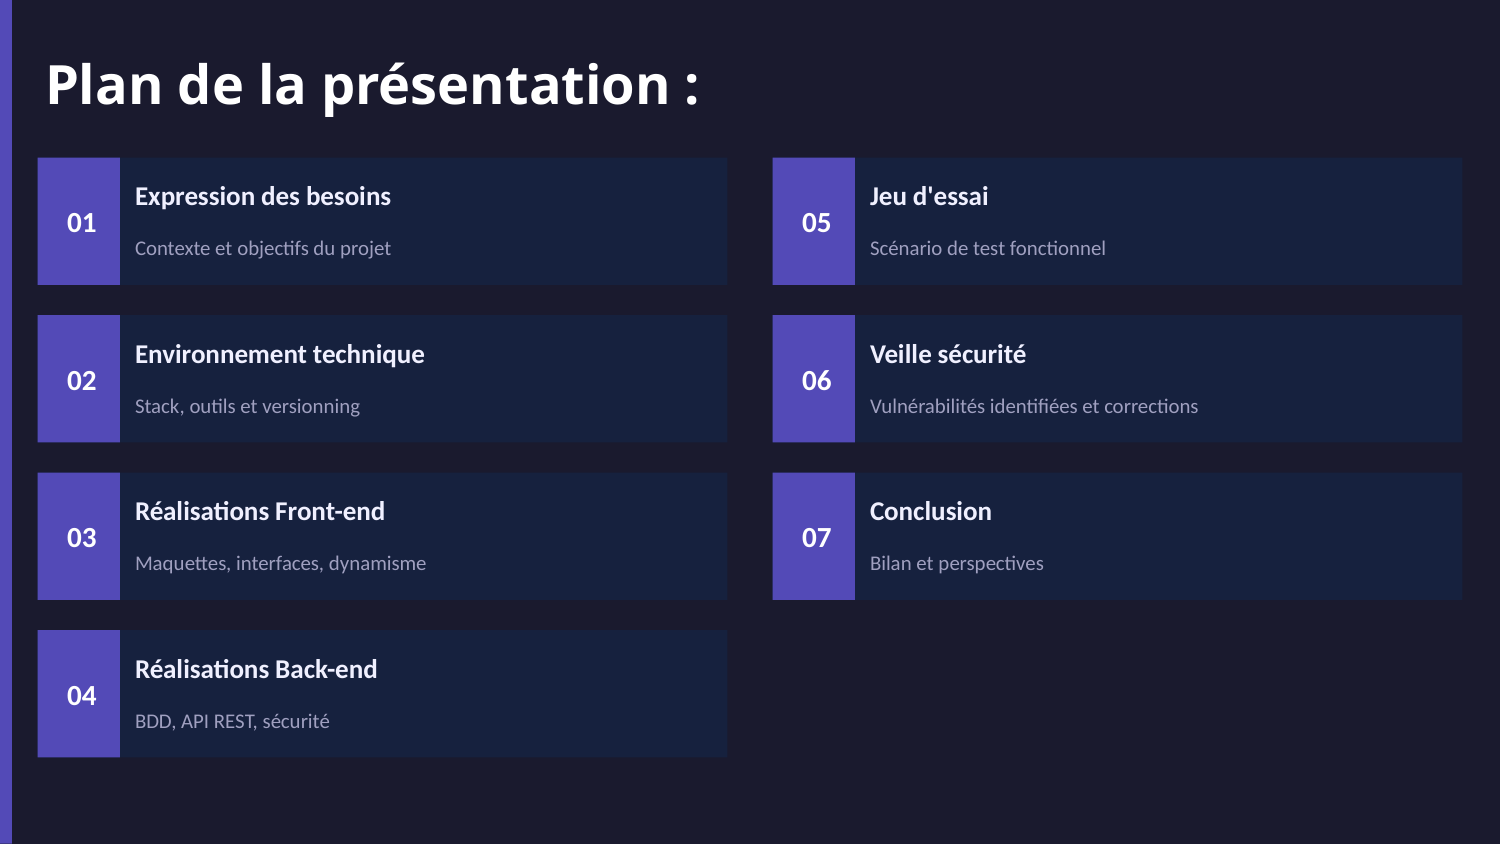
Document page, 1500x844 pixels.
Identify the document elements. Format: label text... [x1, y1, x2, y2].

text_box 05 [775, 157, 858, 285]
text_box [0, 0, 12, 844]
text_box [123, 157, 728, 285]
text_box Réalisations Back-end [134, 637, 705, 697]
text_box Expression des besoins [134, 164, 705, 224]
text_box [123, 472, 728, 600]
text_box [858, 472, 1463, 600]
text_box 01 [40, 157, 123, 285]
text_box Vulnérabilités identifiées et corrections [869, 382, 1440, 428]
text_box Veille sécurité [869, 322, 1440, 382]
text_box [858, 315, 1463, 443]
text_box [858, 157, 1463, 285]
text_box 03 [40, 472, 123, 600]
text_box Maquettes, interfaces, dynamisme [134, 539, 705, 585]
text_box Scénario de test fonctionnel [869, 224, 1440, 270]
text_box Conclusion [869, 479, 1440, 539]
text_box Stack, outils et versionning [134, 382, 705, 428]
text_box [123, 630, 728, 758]
text_box BDD, API REST, sécurité [134, 697, 705, 743]
text_box Réalisations Front-end [134, 479, 705, 539]
text_box Jeu d'essai [869, 164, 1440, 224]
text_box Bilan et perspectives [869, 539, 1440, 585]
text_box Plan de la présentation : [44, 29, 1455, 135]
text_box 06 [775, 315, 858, 443]
text_box 02 [40, 315, 123, 443]
text_box [123, 315, 728, 443]
text_box 04 [40, 630, 123, 758]
text_box Contexte et objectifs du projet [134, 224, 705, 270]
text_box Environnement technique [134, 322, 705, 382]
text_box 07 [775, 472, 858, 600]
